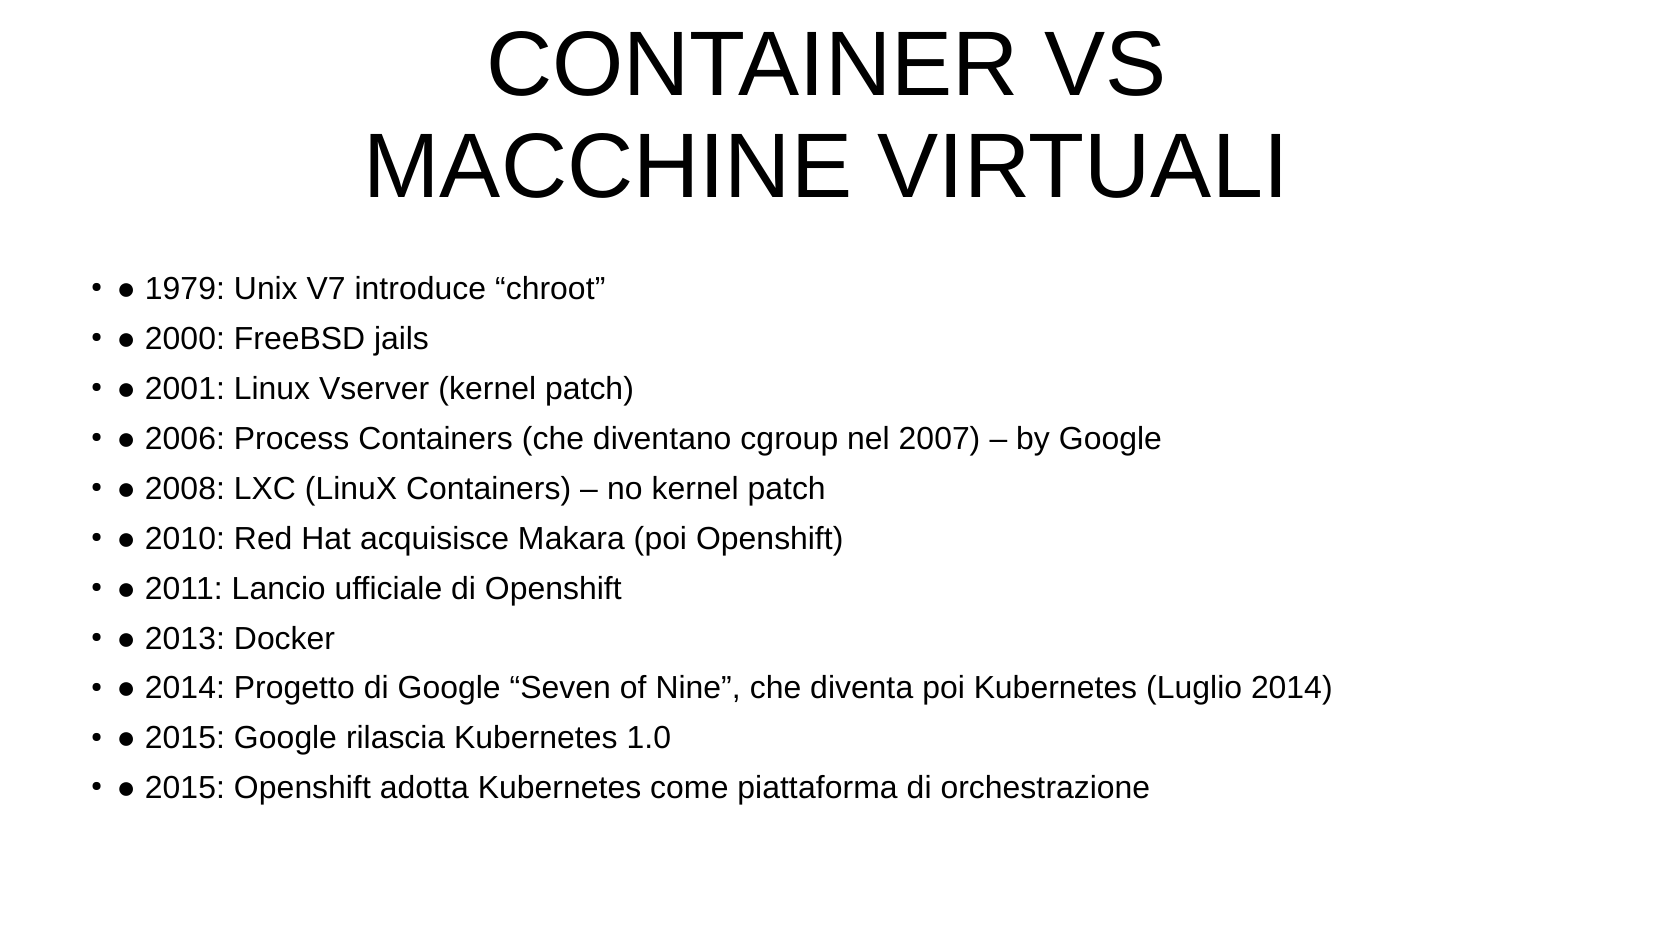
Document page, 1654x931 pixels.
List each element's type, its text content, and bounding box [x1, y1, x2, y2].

list ● 1979: Unix V7 introduce “chroot” ● 2000: FreeBSD jails ● 2001: Linux Vserver (kernel patch) ● 2006: Process Containers (che diventano cgroup nel 2007) – by Google ● 2008: LXC (LinuX Containers) – no kernel patch ● 2010: Red Hat acquisisce Makara (poi Openshift) ● 2011: Lancio ufficiale di Openshift ● 2013: Docker ● 2014: Progetto di Google “Seven of Nine”, che diventa poi Kubernetes (Luglio 2014) ● 2015: Google rilascia Kubernetes 1.0 ● 2015: Openshift adotta Kubernetes come piattaforma di orchestrazione [82, 270, 1571, 811]
title CONTAINER VS MACCHINE VIRTUALI [82, 12, 1571, 218]
